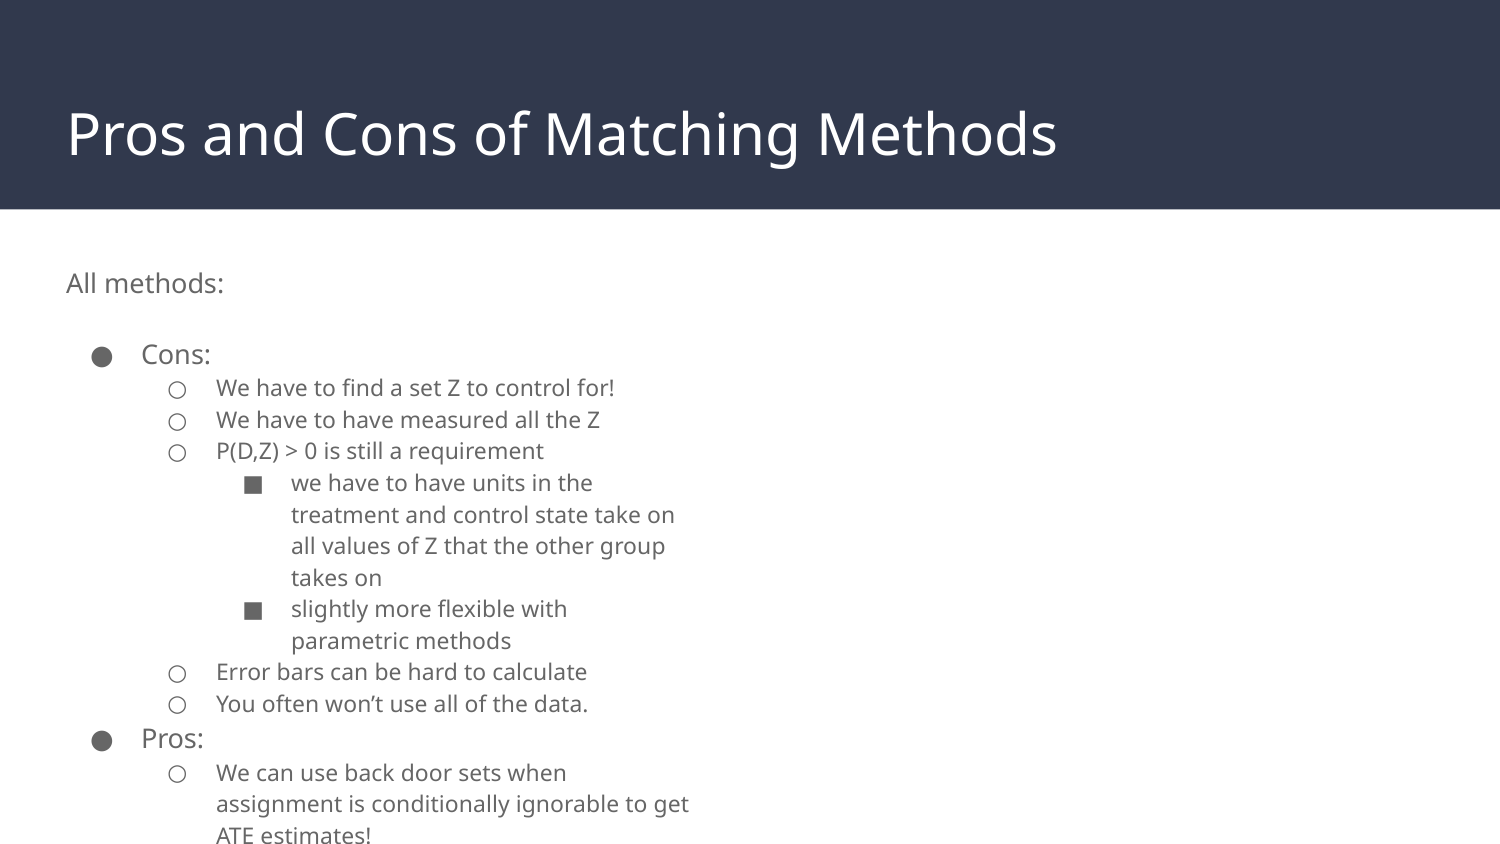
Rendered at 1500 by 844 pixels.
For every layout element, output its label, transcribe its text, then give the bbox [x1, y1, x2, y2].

list All methods: Cons: We have to find a set Z to control for! We have to have measured all the Z P(D,Z) > 0 is still a requirement we have to have units in the treatment and control state take on all values of Z that the other group takes on slightly more flexible with parametric methods Error bars can be hard to calculate You often won’t use all of the data. Pros: We can use back door sets when assignment is conditionally ignorable to get ATE estimates! You can use doubly robust estimation to more likely get the model right! [51, 247, 708, 752]
title Pros and Cons of Matching Methods [51, 82, 1449, 185]
